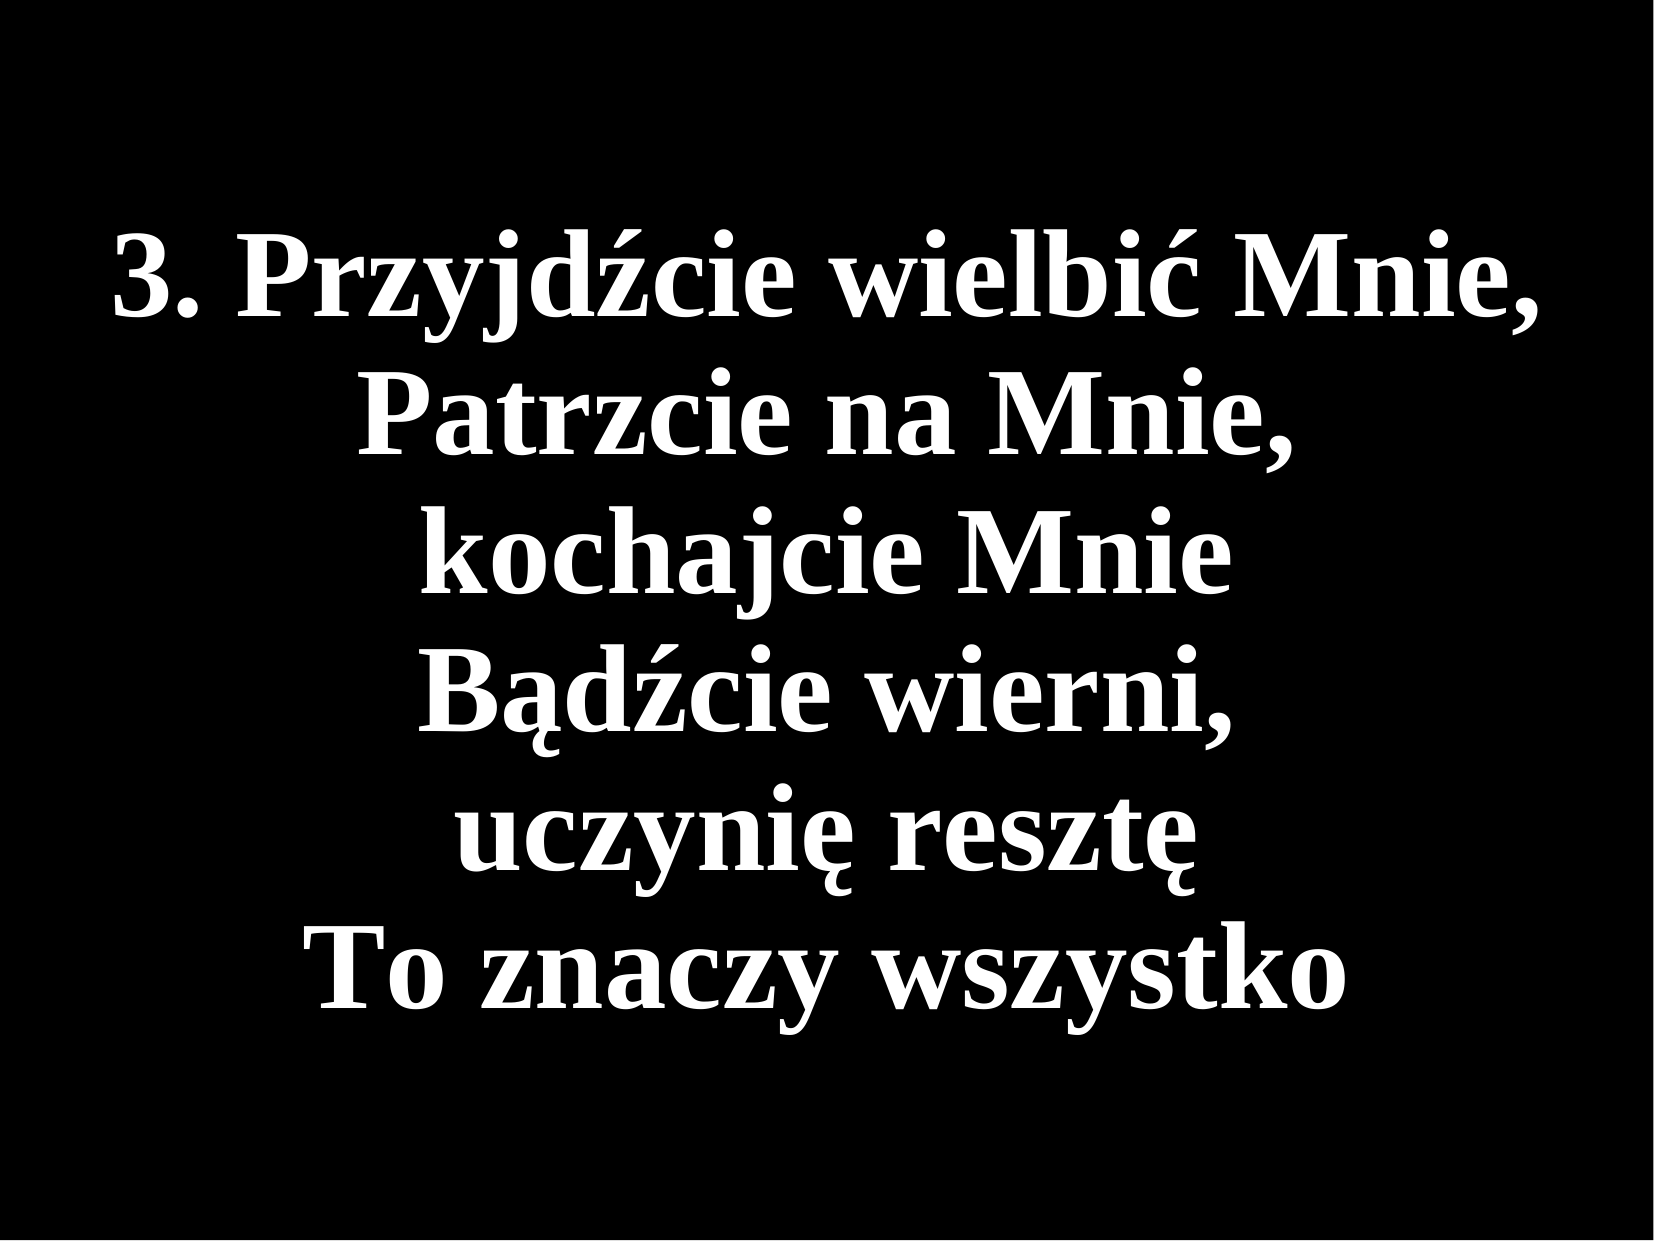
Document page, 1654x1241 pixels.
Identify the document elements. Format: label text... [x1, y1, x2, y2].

title 3. Przyjdźcie wielbić Mnie, Patrzcie na Mnie, kochajcie Mnie Bądźcie wierni, uczynię resztę To znaczy wszystko [0, 0, 1654, 1241]
